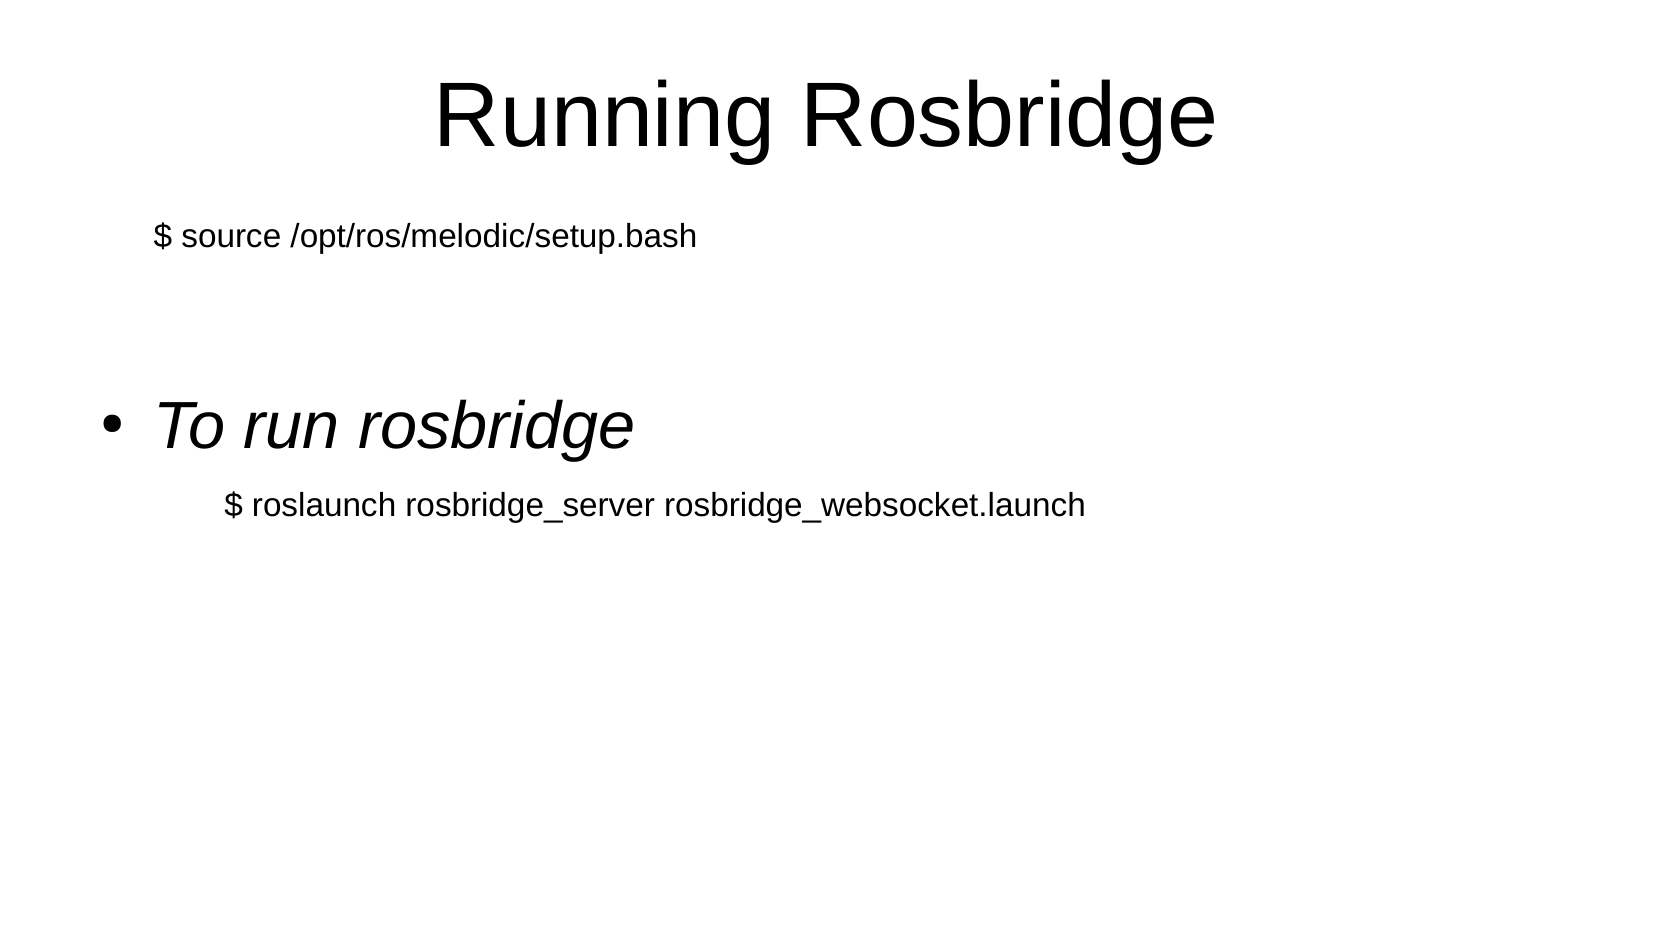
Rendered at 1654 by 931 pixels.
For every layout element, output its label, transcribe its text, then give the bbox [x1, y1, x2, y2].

title Running Rosbridge [82, 37, 1571, 193]
list $ source /opt/ros/melodic/setup.bash To run rosbridge $ roslaunch rosbridge_server rosbridge_websocket.launch [82, 217, 1571, 758]
